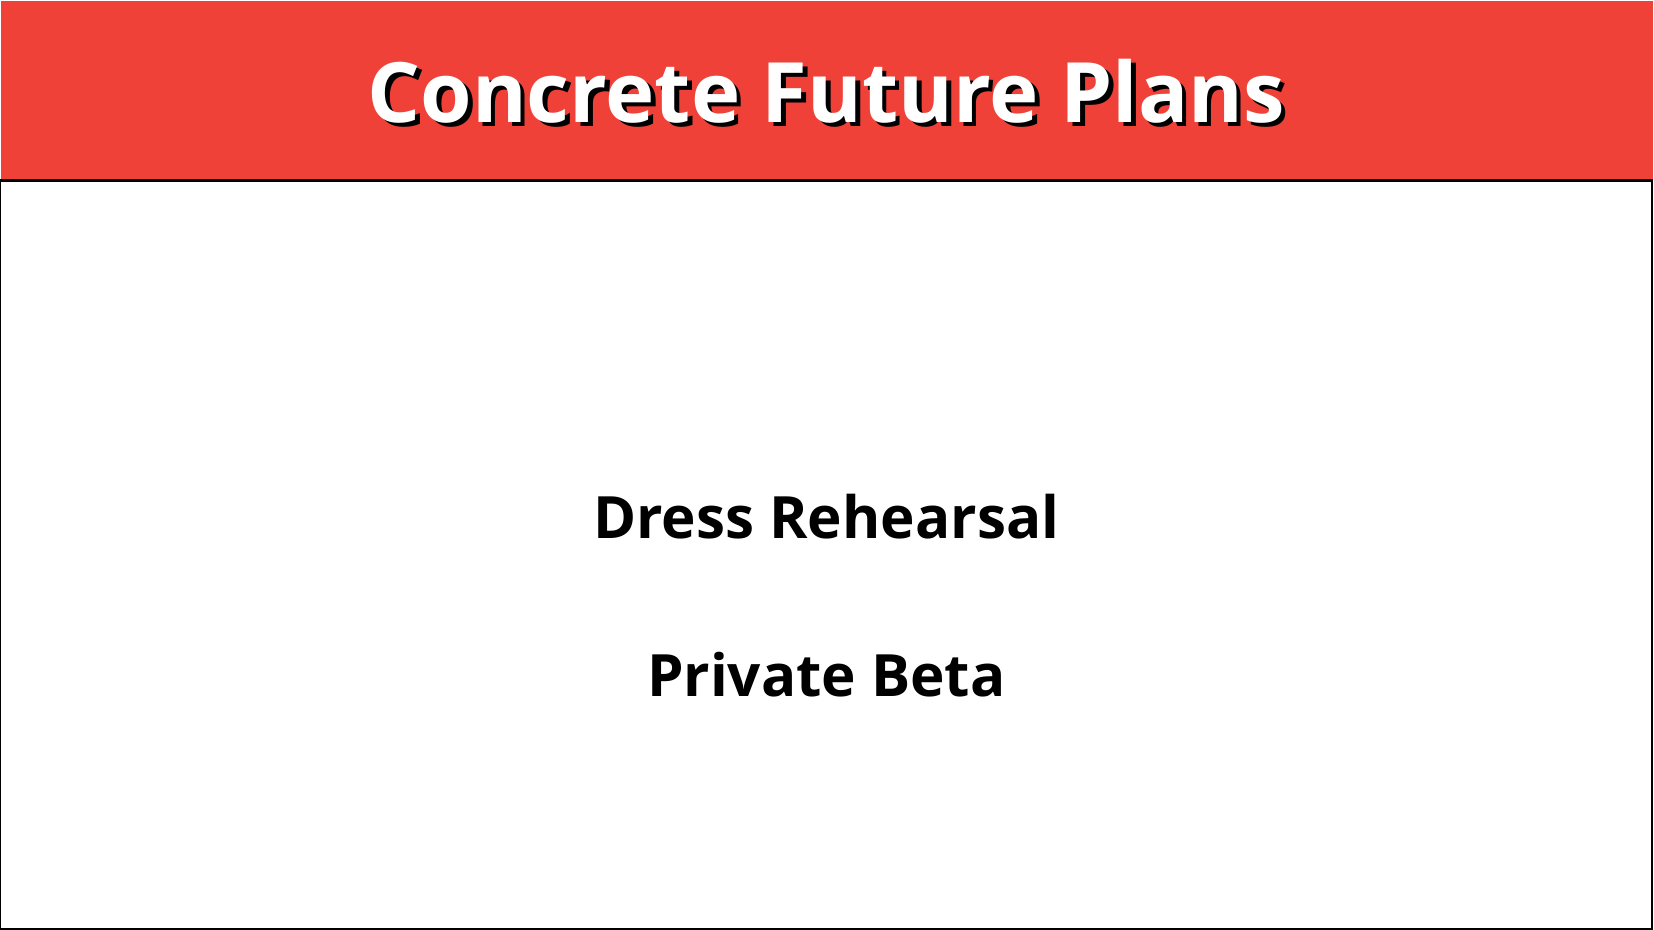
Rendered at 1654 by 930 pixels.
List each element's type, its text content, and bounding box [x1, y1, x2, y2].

text_box Dress Rehearsal Private Beta [0, 180, 1653, 930]
text_box Concrete Future Plans [0, 0, 1653, 180]
